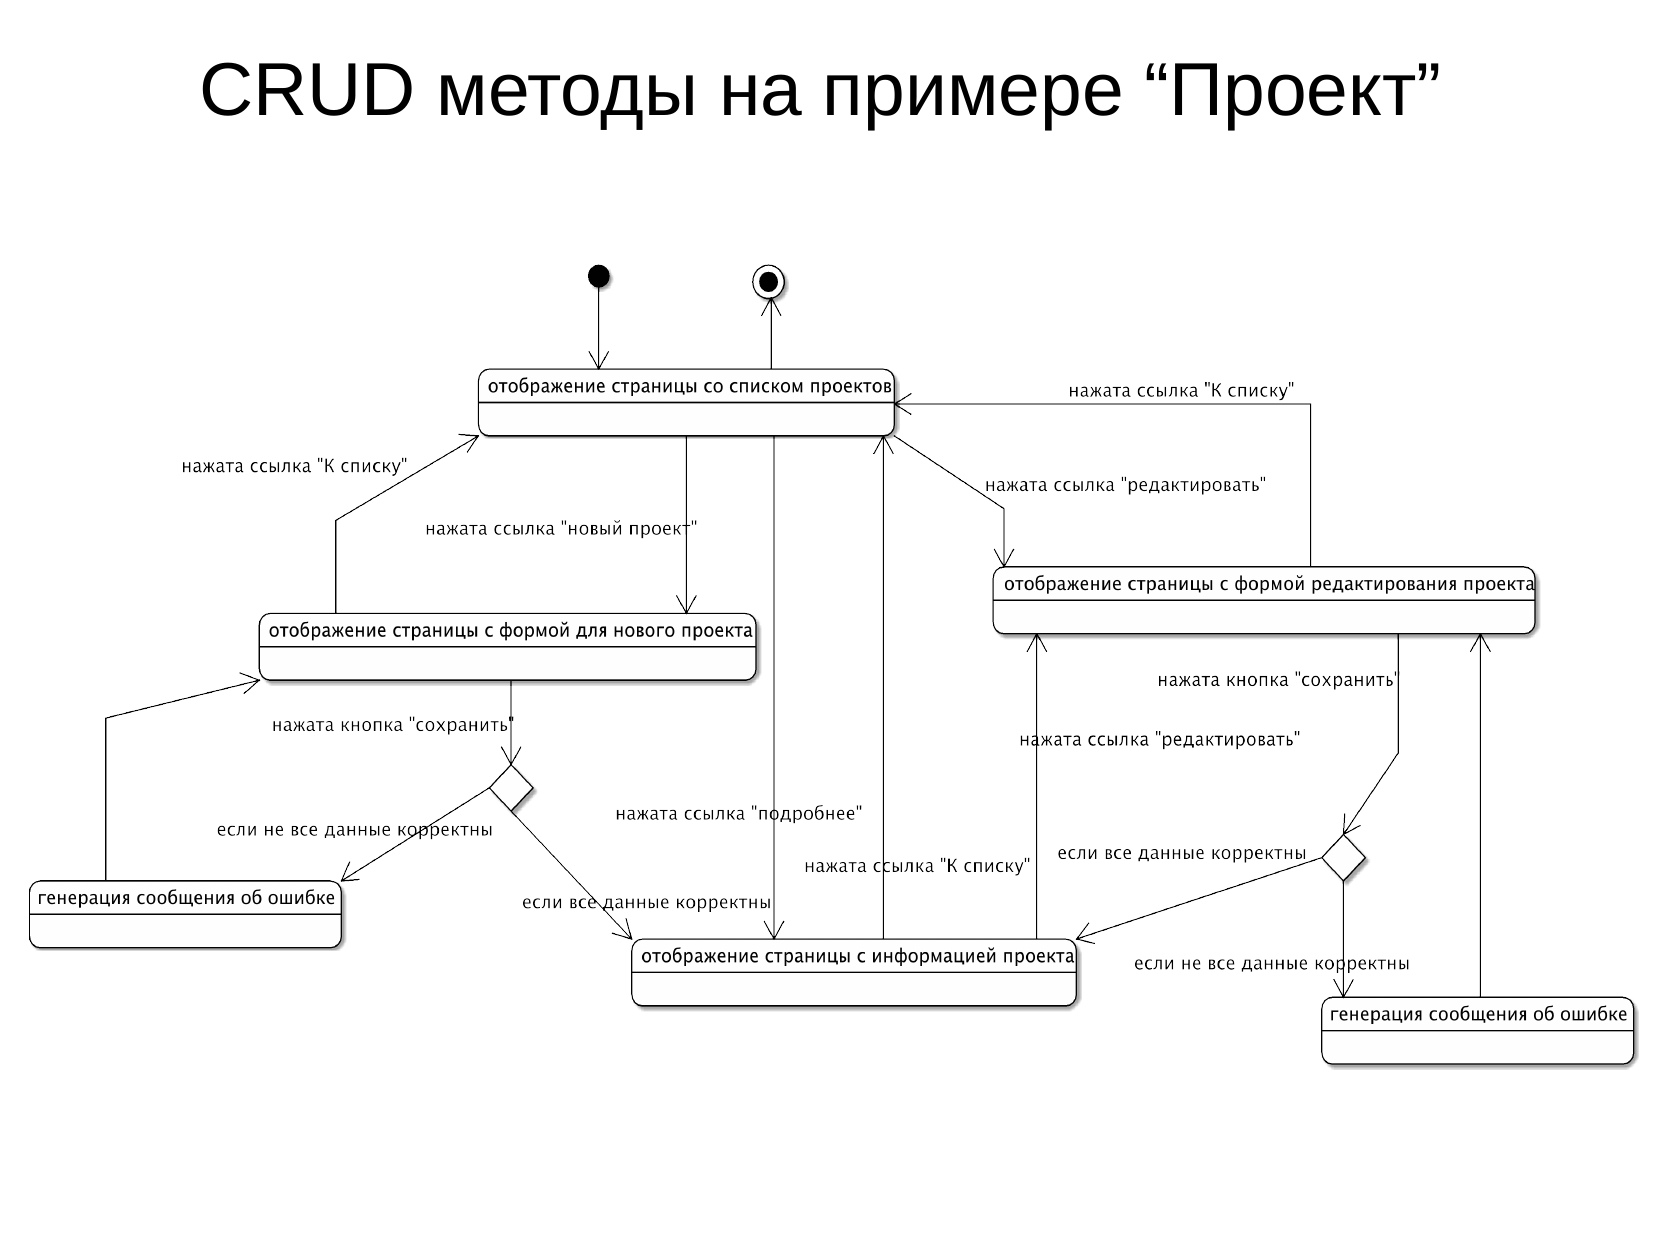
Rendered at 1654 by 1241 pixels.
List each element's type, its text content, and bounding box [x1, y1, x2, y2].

picture [29, 206, 1654, 1123]
title CRUD методы на примере “Проект” [76, 0, 1565, 180]
